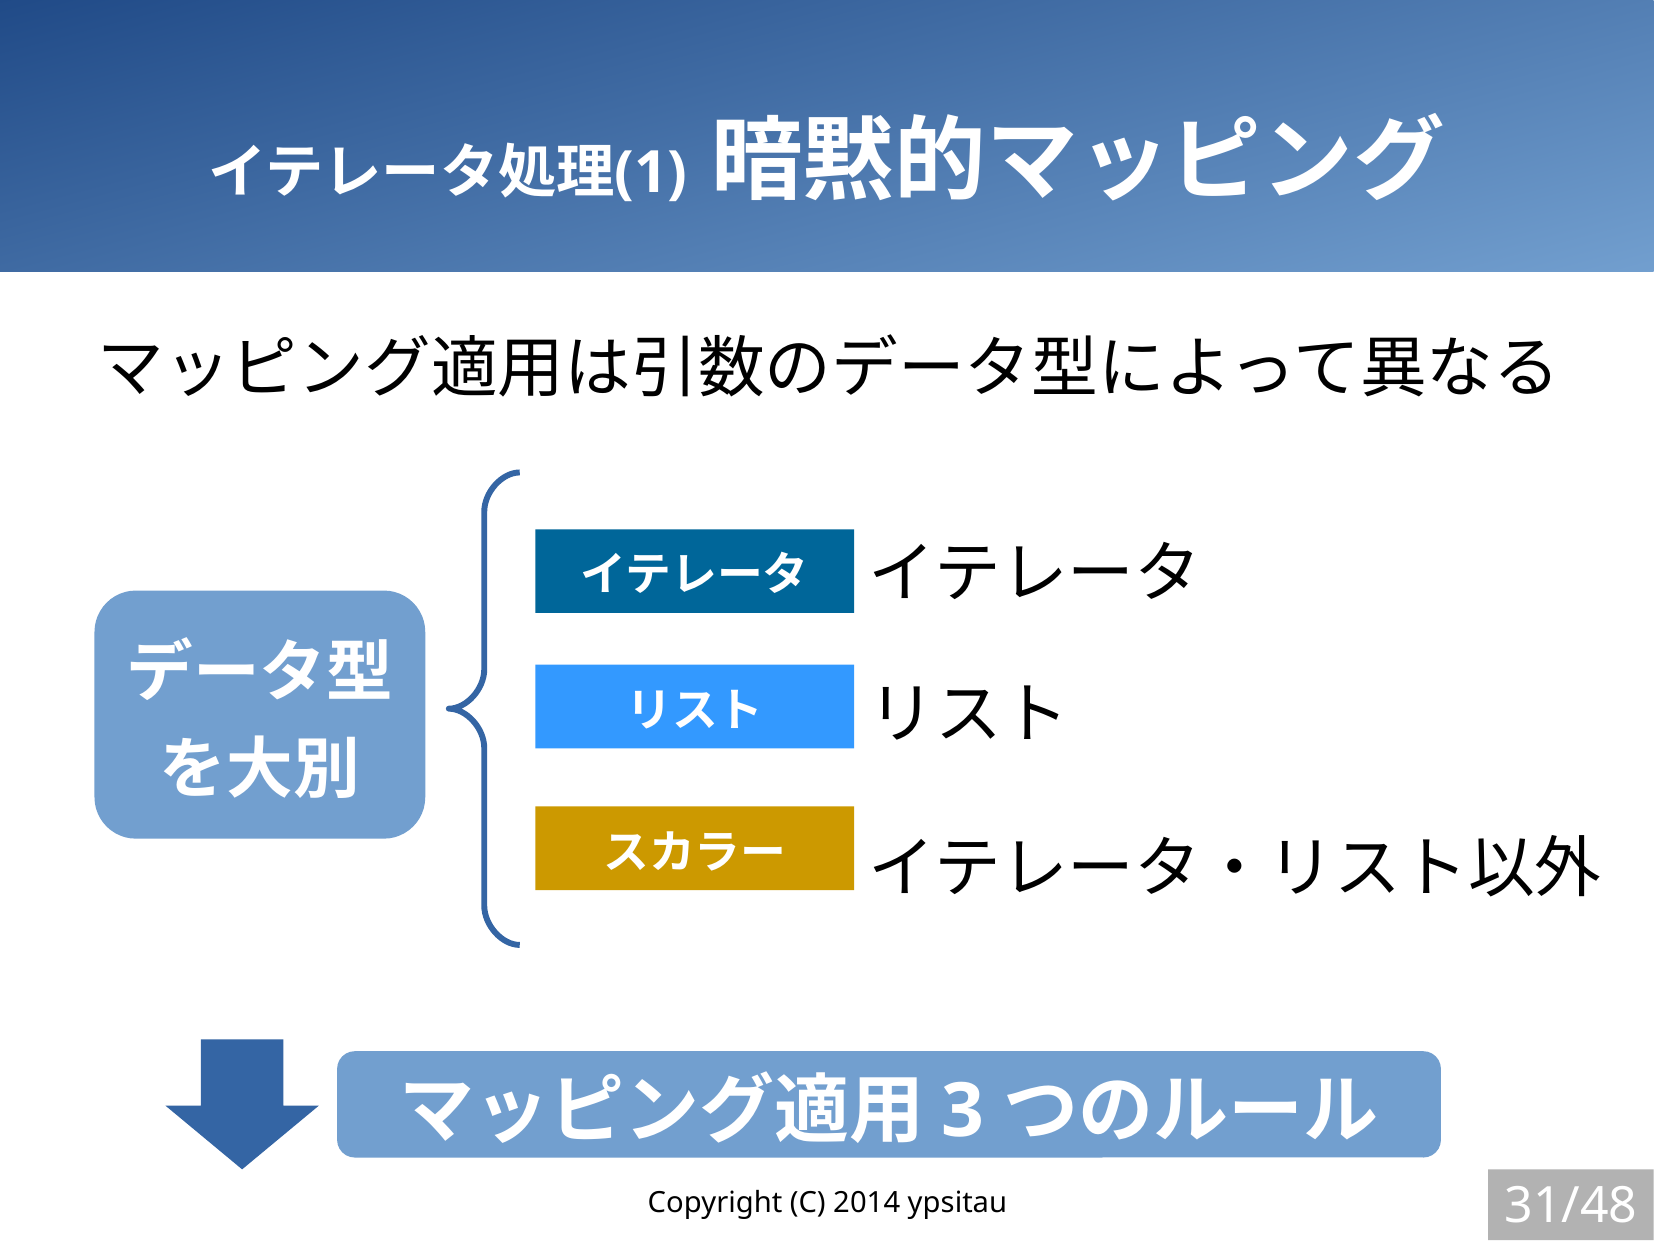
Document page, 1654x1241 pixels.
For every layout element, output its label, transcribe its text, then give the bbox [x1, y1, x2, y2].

text_box スカラー [535, 806, 854, 891]
text_box リスト [854, 652, 1085, 768]
text_box [165, 1039, 319, 1170]
text_box マッピング適用は引数のデータ型によって異なる [82, 307, 1581, 422]
text_box マッピング適用 3 つのルール [337, 1051, 1441, 1158]
text_box イテレータ [854, 511, 1218, 626]
text_box リスト [535, 664, 854, 749]
text_box イテレータ [535, 529, 854, 613]
title イテレータ処理(1) 暗黙的マッピング [82, 49, 1571, 257]
text_box データ型 を大別 [94, 590, 426, 839]
text_box イテレータ・リスト以外 [854, 806, 1619, 922]
